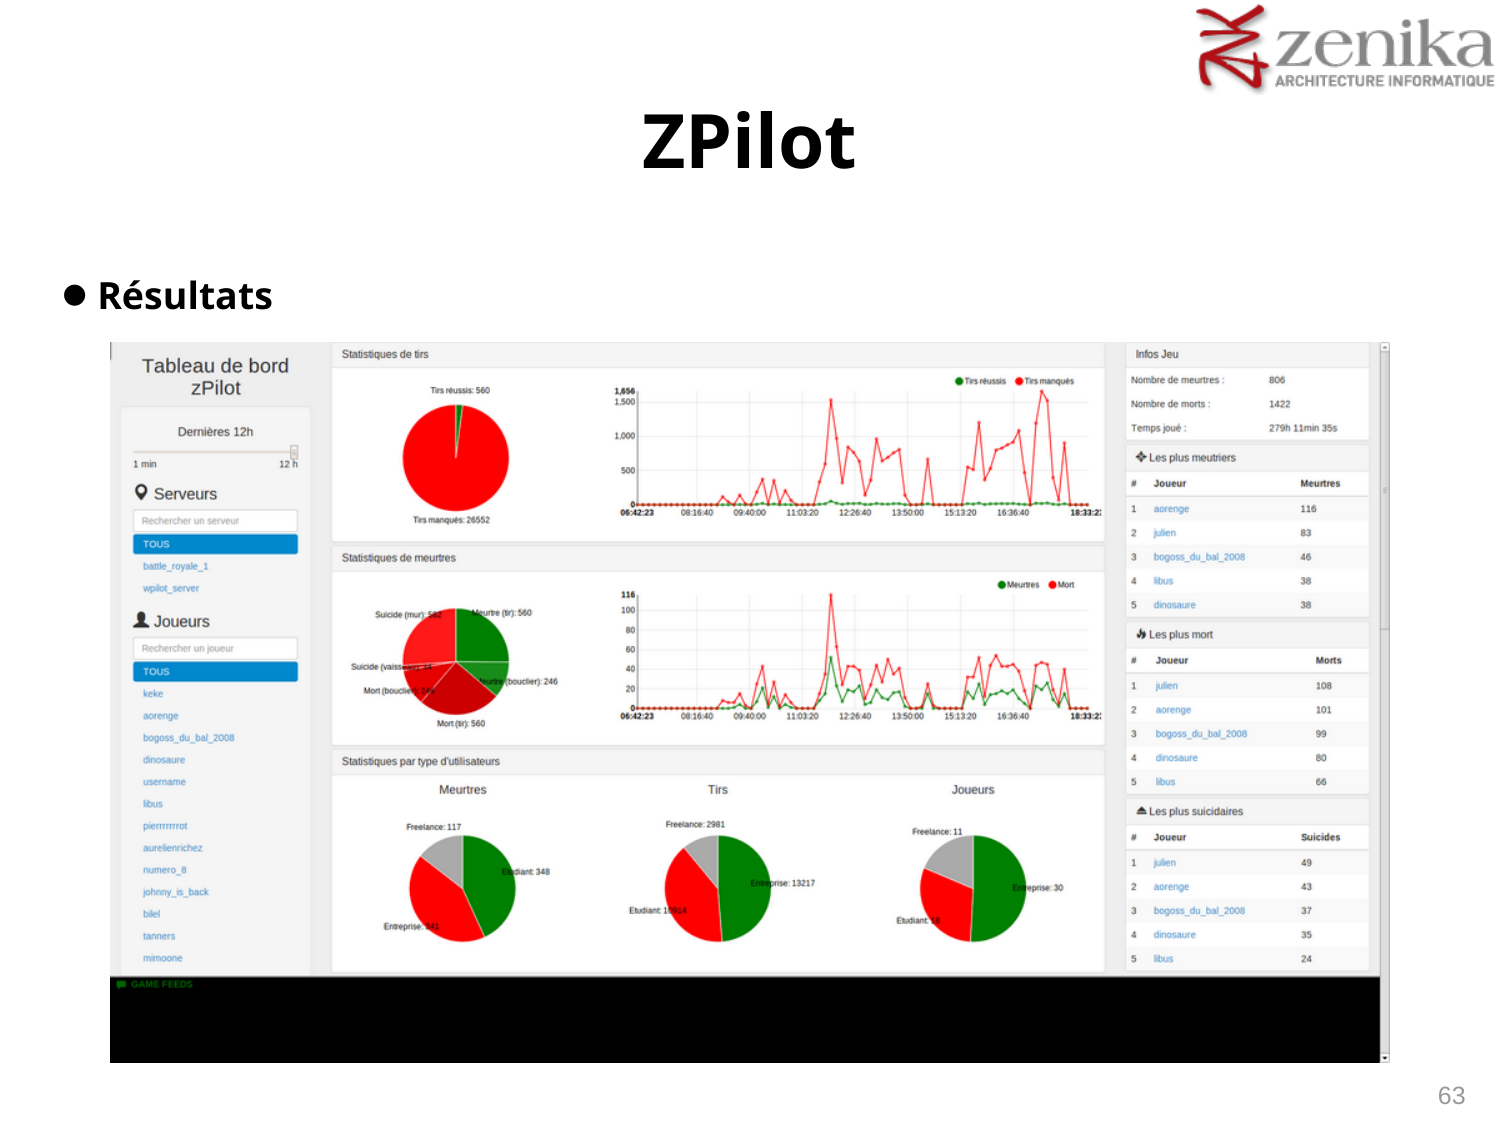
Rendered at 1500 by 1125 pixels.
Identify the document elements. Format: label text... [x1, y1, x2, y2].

picture [1190, 0, 1500, 95]
text_box Résultats [47, 234, 1454, 355]
picture [110, 342, 1390, 1063]
text_box ZPilot [75, 29, 1425, 234]
